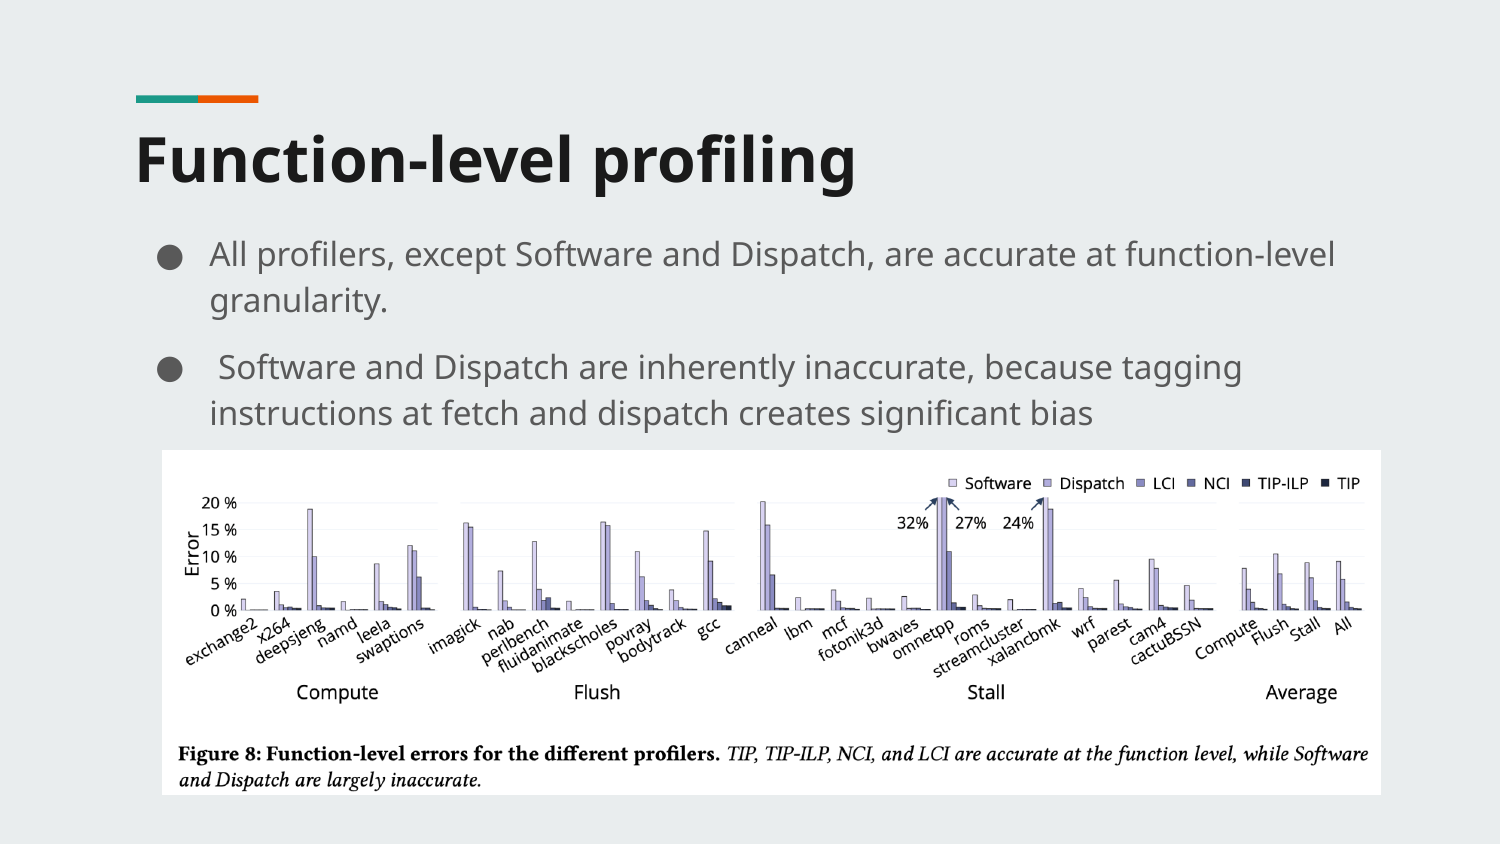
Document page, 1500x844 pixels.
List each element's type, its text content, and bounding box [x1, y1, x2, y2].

picture [162, 450, 1381, 795]
text_box All profilers, except Software and Dispatch, are accurate at function-level granularity. Software and Dispatch are inherently inaccurate, because tagging instructions at fetch and dispatch creates significant bias [119, 246, 1381, 706]
text_box Function-level profiling [119, 104, 1381, 246]
